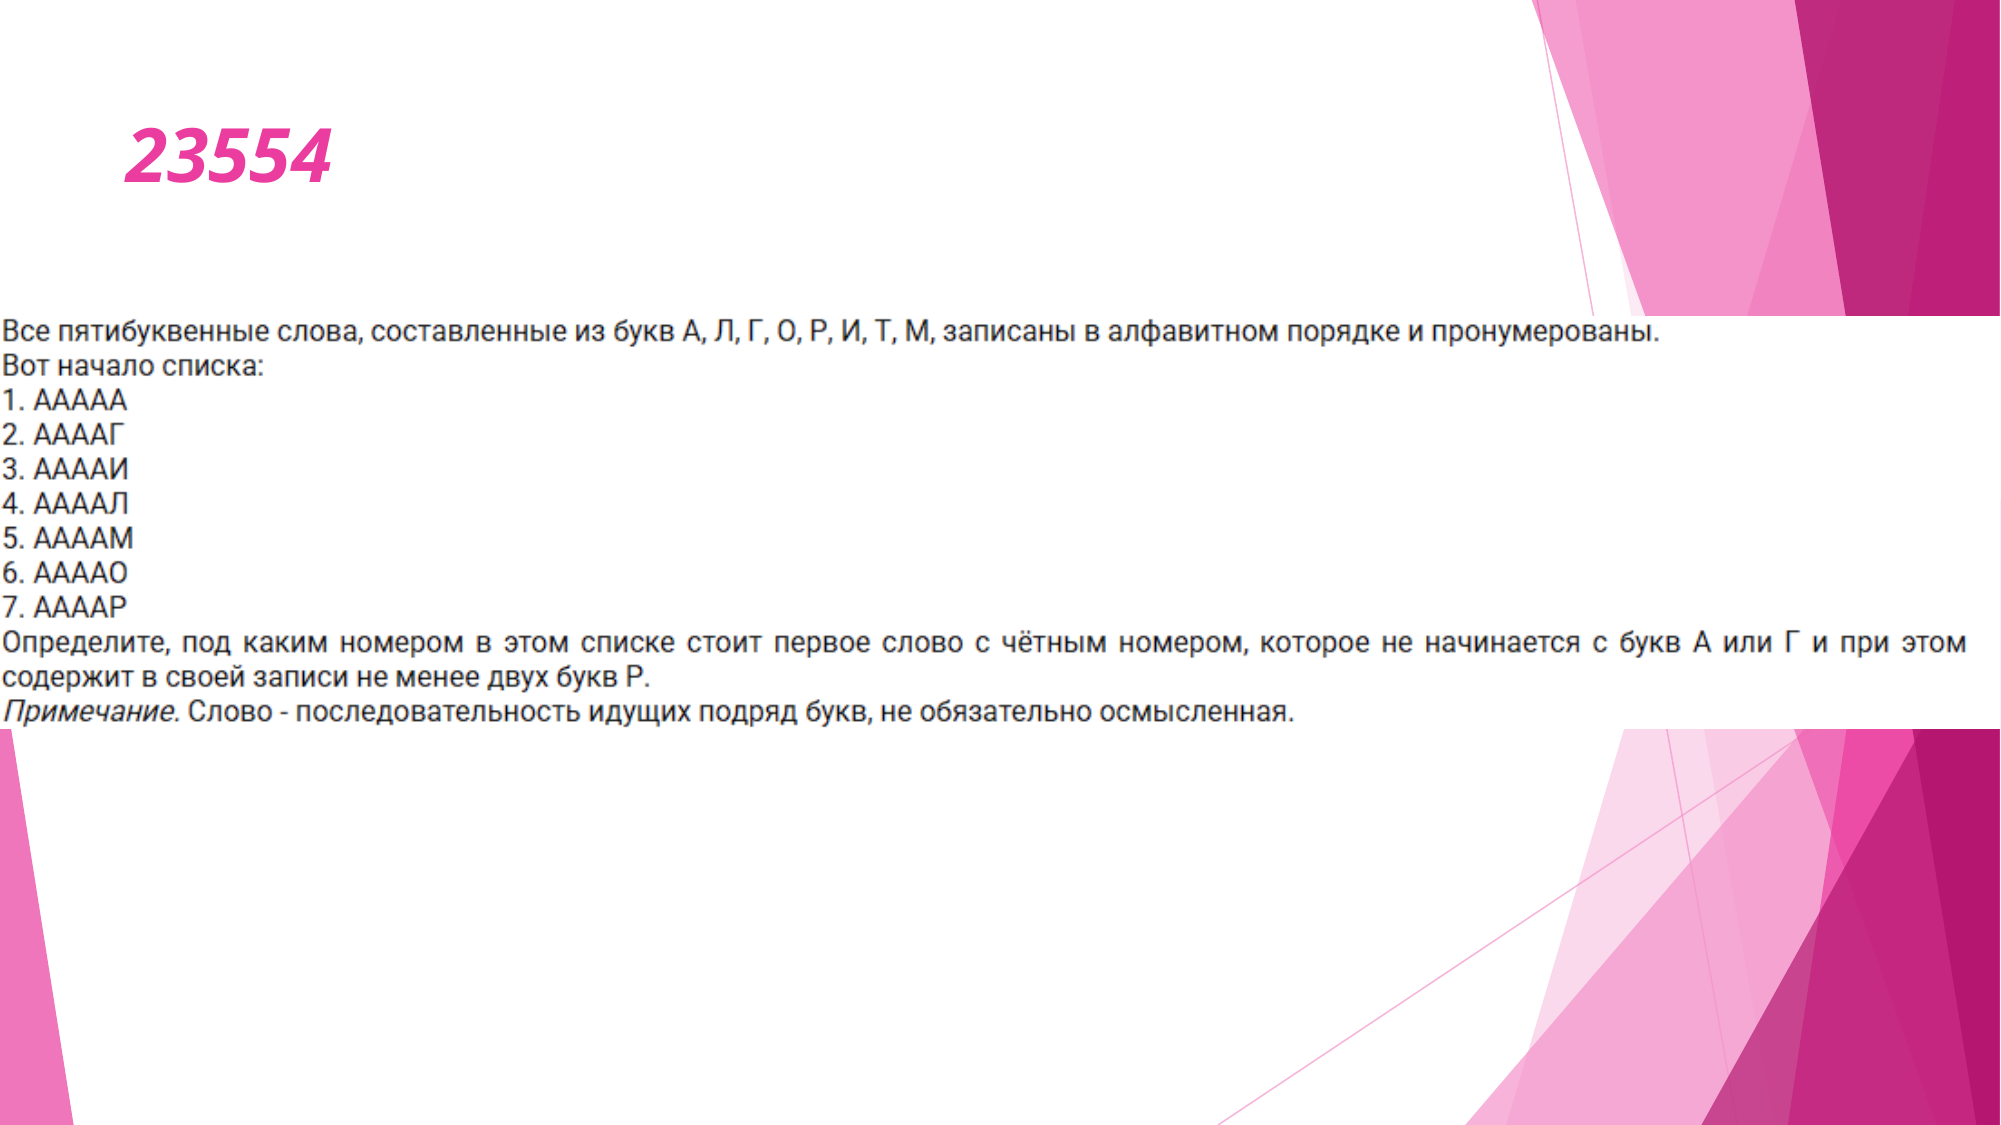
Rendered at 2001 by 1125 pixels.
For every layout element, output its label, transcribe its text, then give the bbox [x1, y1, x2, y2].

picture [0, 316, 2000, 729]
title 23554 [111, 99, 1522, 316]
